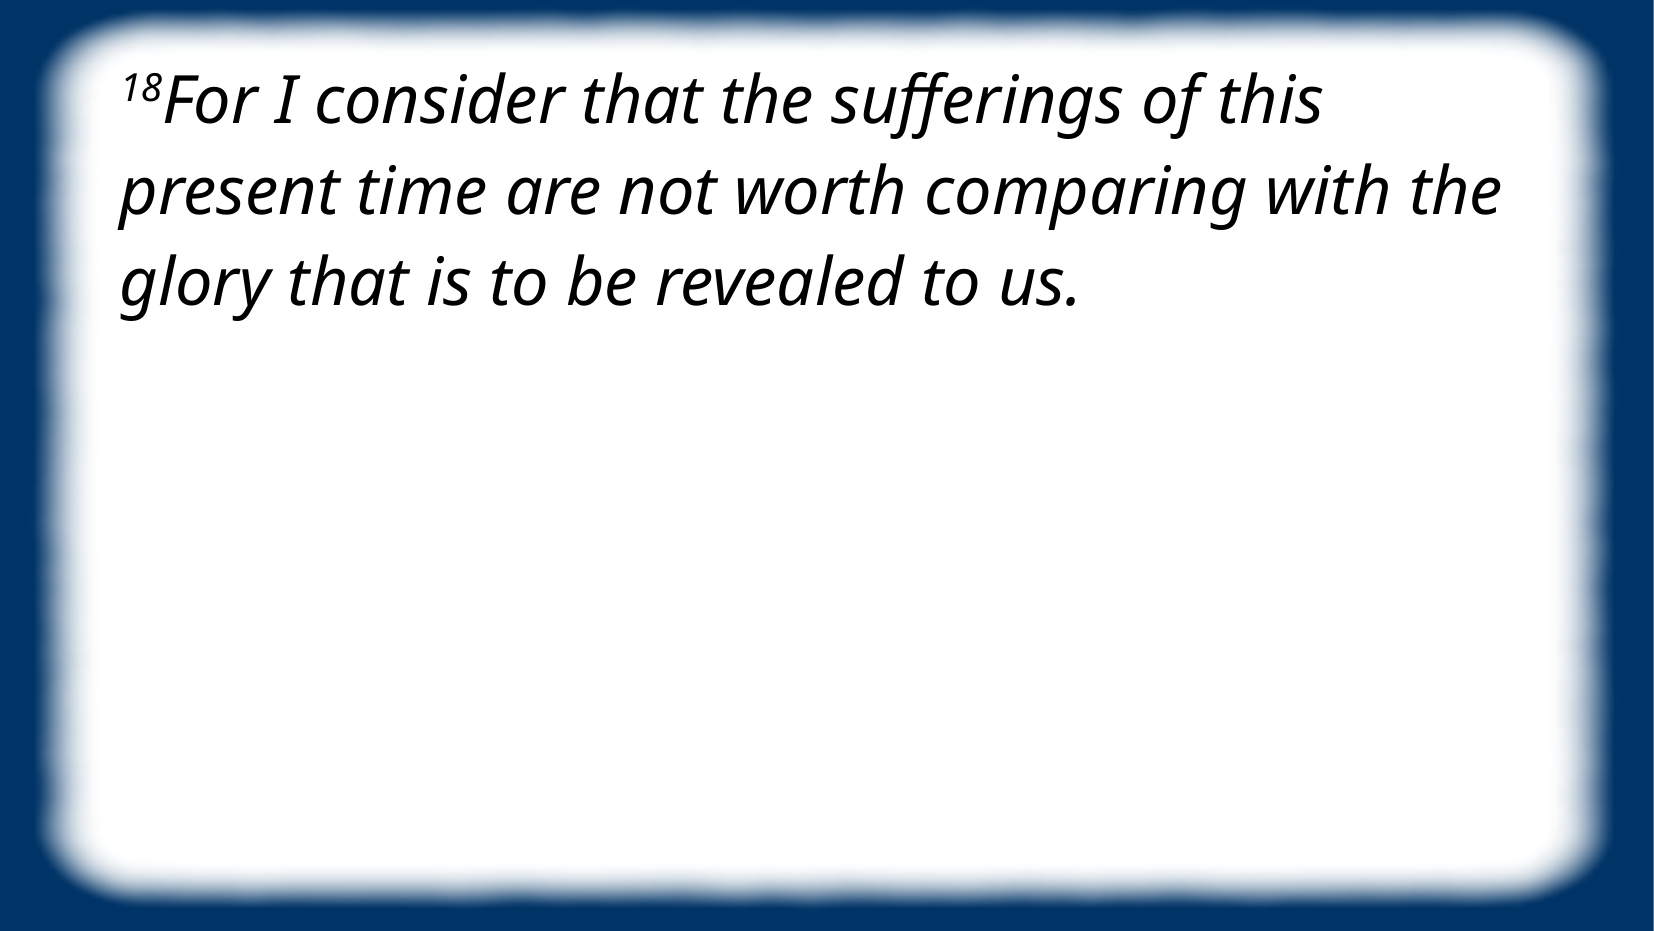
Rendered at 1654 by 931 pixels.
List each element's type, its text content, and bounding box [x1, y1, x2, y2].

picture [0, 0, 1654, 931]
text_box 18For I consider that the sufferings of this present time are not worth comparing with the glory that is to be revealed to us. [105, 45, 1546, 327]
